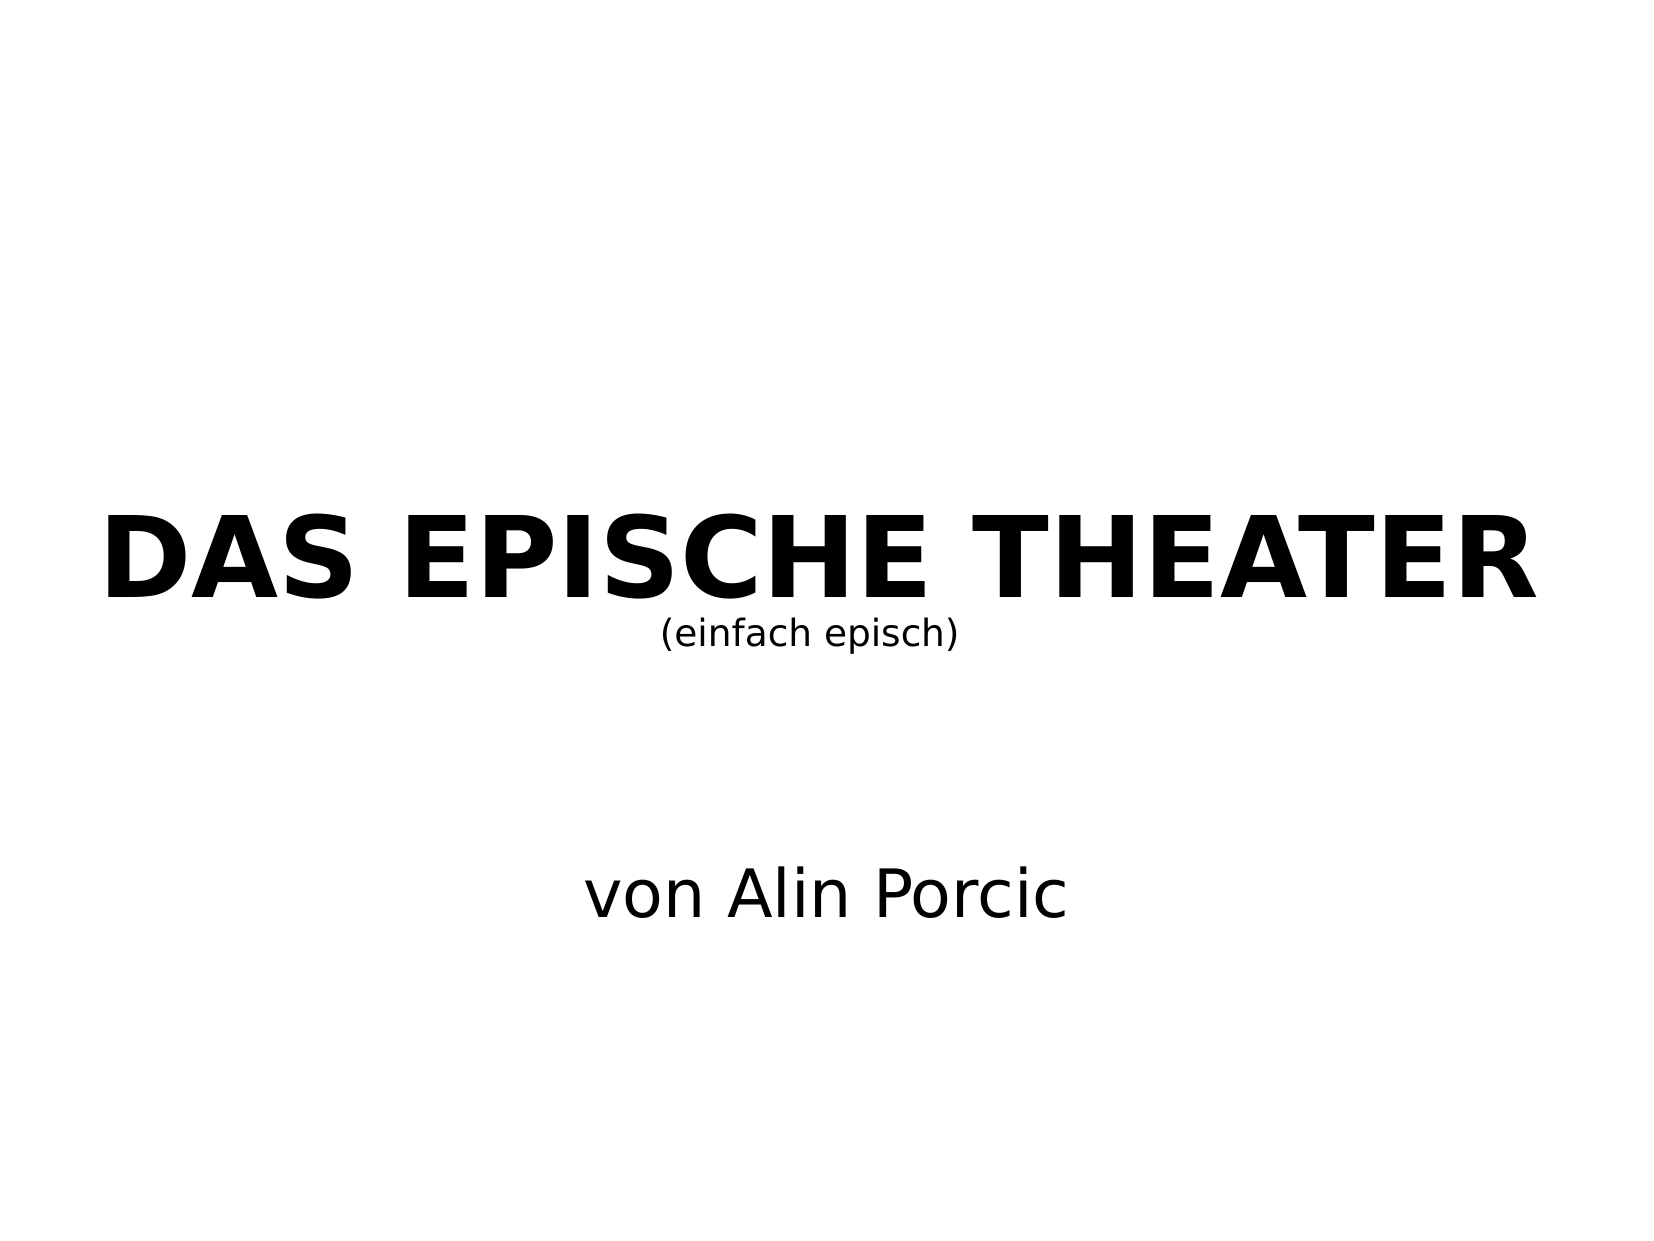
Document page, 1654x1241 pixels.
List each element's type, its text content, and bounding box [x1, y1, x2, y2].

subtitle von Alin Porcic [82, 780, 1571, 1010]
text_box (einfach episch) [645, 604, 1291, 663]
title DAS EPISCHE THEATER [75, 455, 1564, 663]
